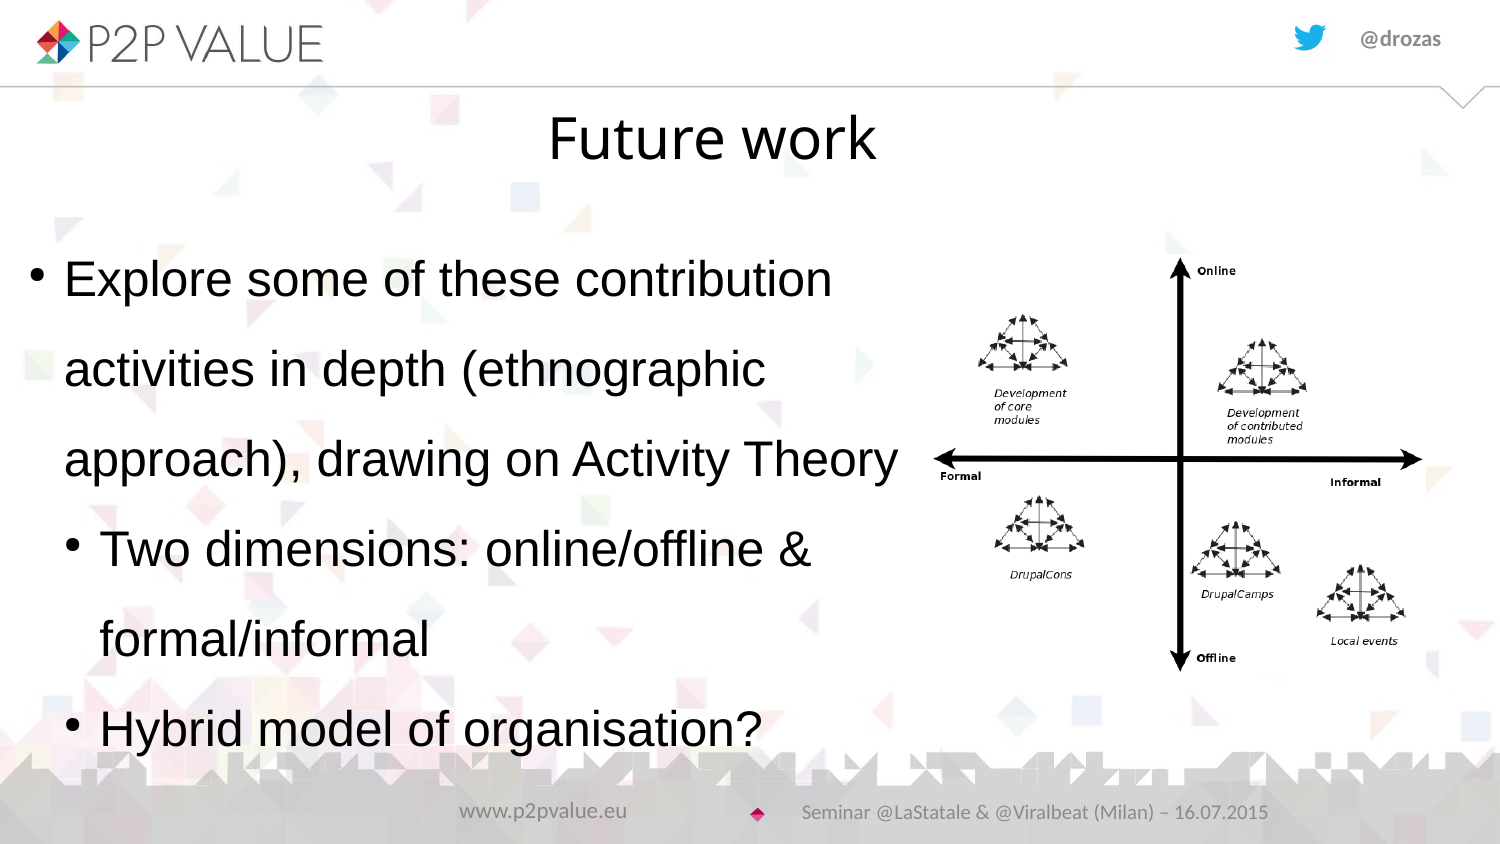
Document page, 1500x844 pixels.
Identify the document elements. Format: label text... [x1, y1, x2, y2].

title Future work [60, 92, 1366, 181]
text_box @drozas [1333, 15, 1455, 60]
picture [0, 0, 1500, 844]
text_box www.p2pvalue.eu [453, 789, 672, 829]
text_box Seminar @LaStatale & @Viralbeat (Milan) – 16.07.2015 [788, 788, 1481, 834]
subtitle Explore some of these contribution activities in depth (ethnographic approach), drawing on Activity Theory Two dimensions: online/offline & formal/informal Hybrid model of organisation? [15, 210, 991, 766]
